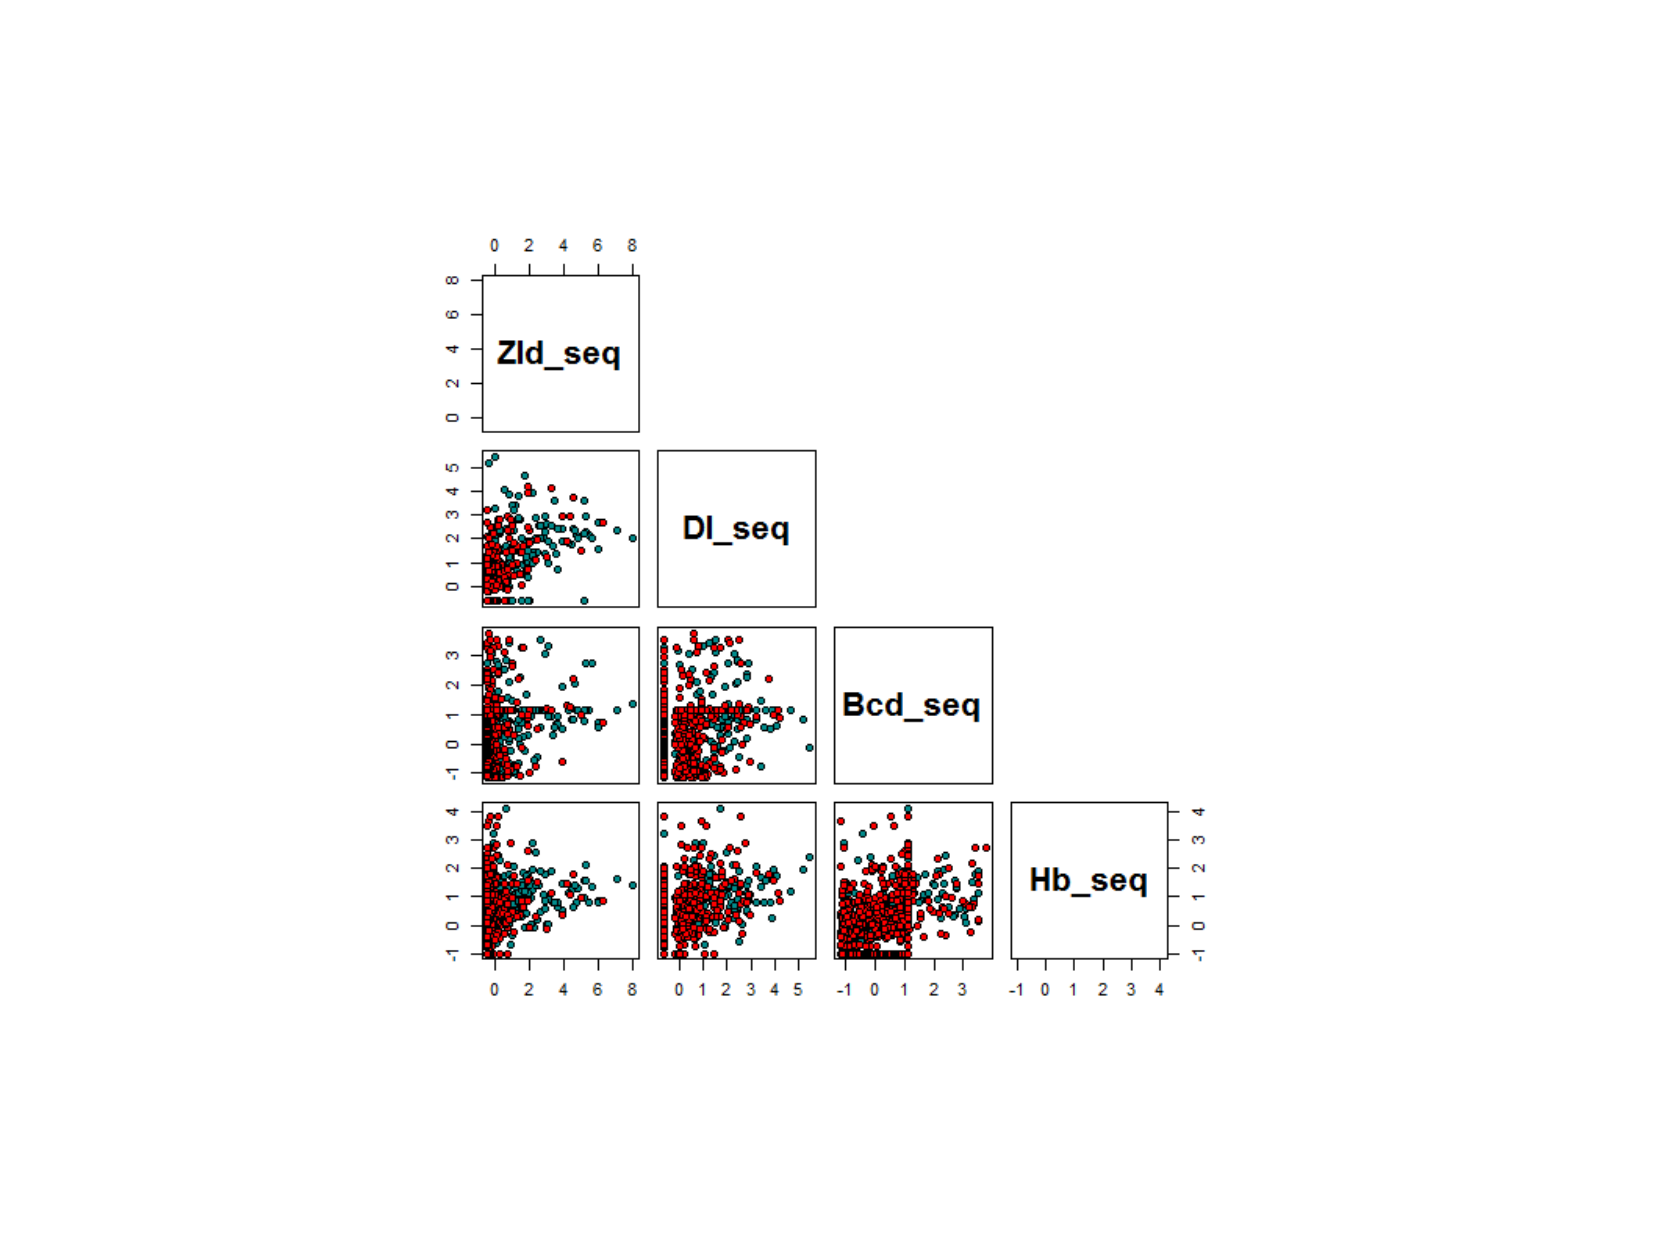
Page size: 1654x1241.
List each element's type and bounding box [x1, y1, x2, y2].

picture [393, 186, 1258, 1049]
